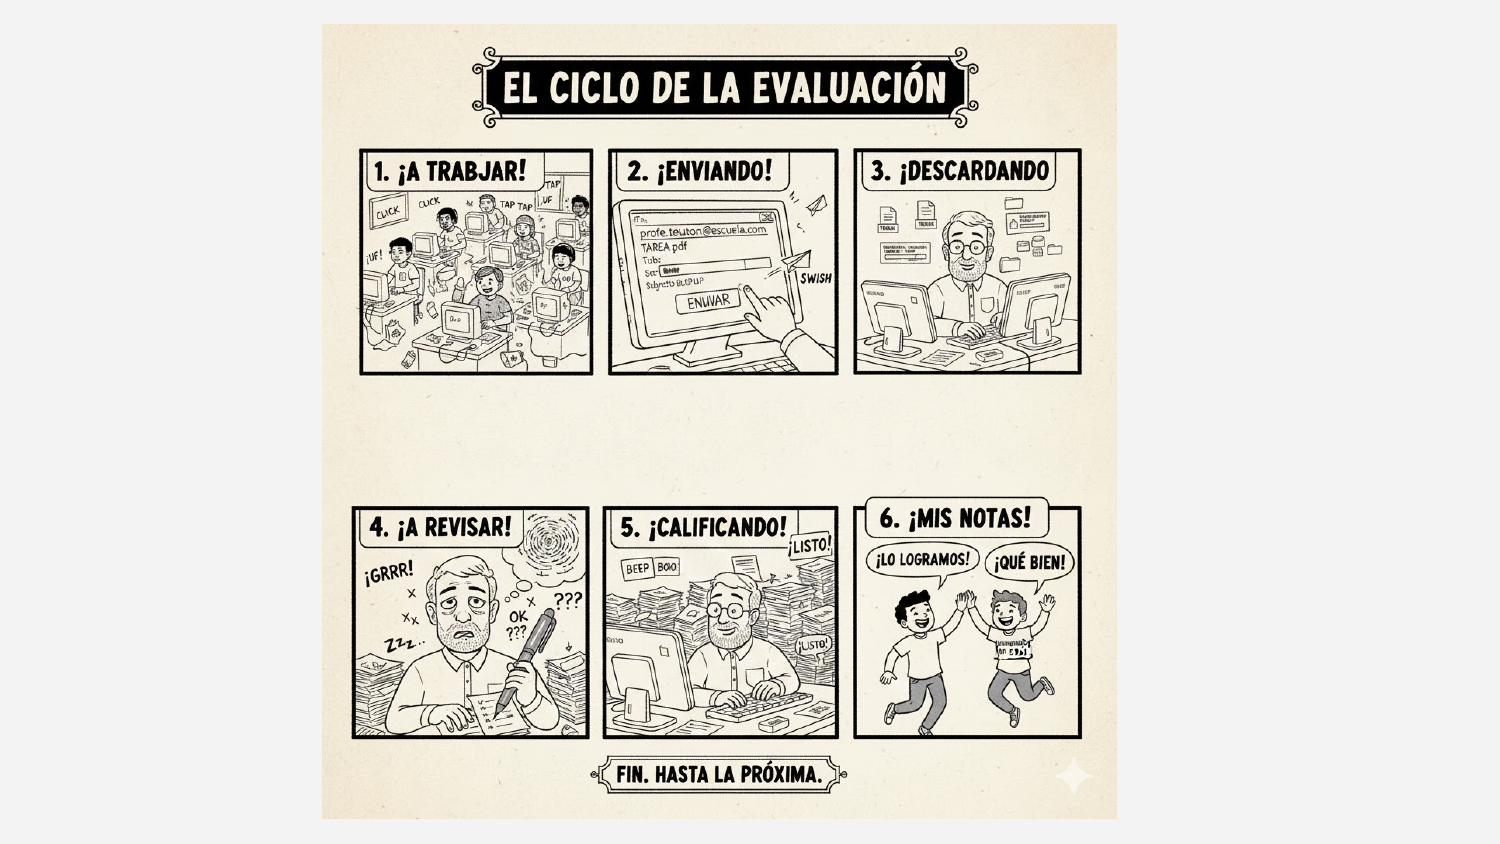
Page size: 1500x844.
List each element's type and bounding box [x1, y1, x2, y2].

picture [322, 24, 1117, 819]
